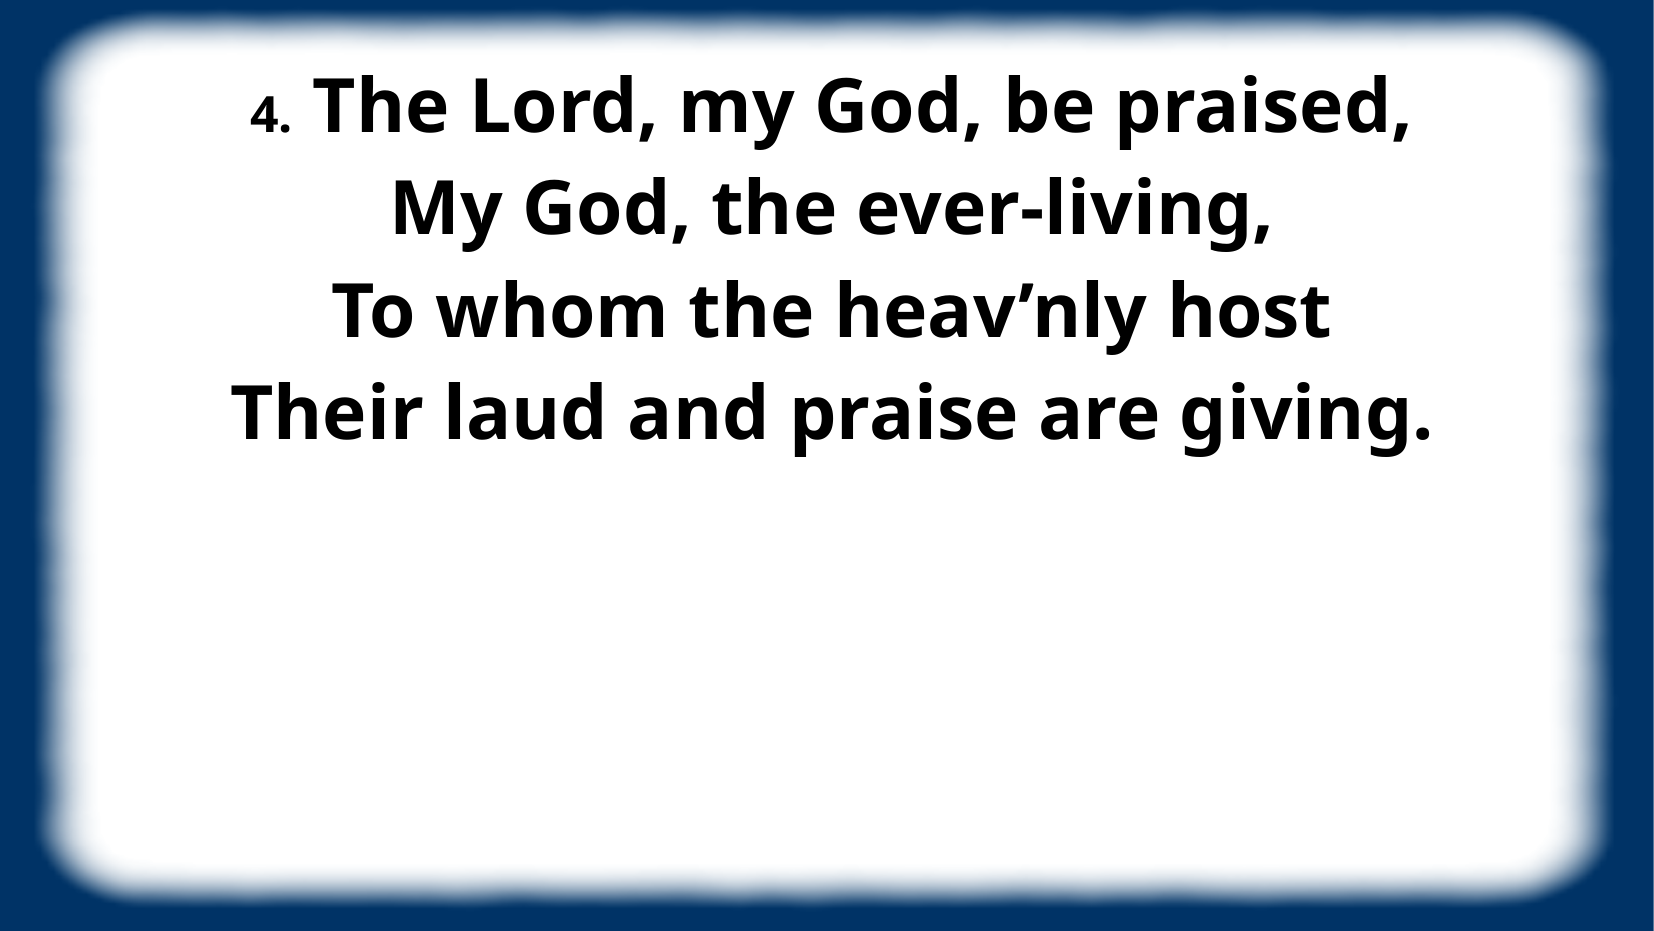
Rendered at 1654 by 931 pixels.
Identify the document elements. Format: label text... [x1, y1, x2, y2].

text_box 4. The Lord, my God, be praised, My God, the ever-living, To whom the heav’nly host Their laud and praise are giving. [105, 45, 1561, 460]
picture [0, 0, 1654, 931]
